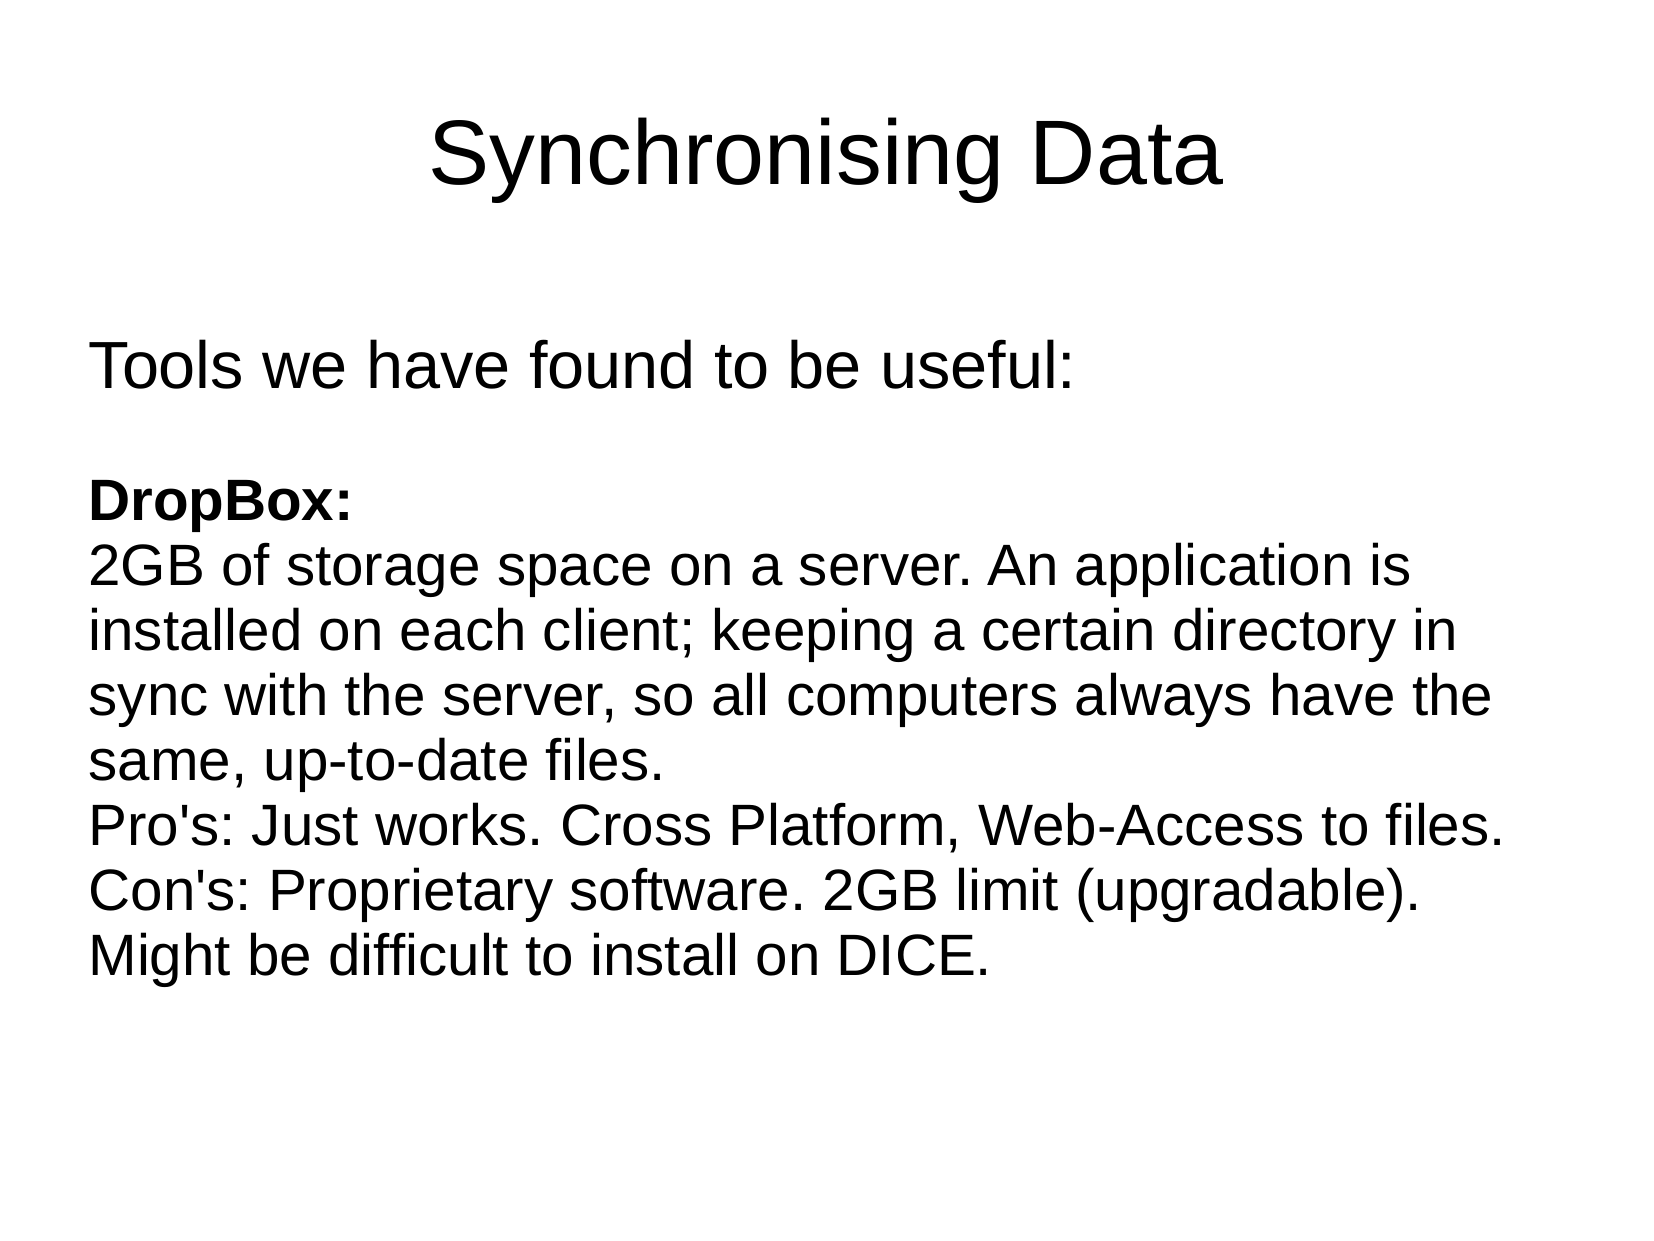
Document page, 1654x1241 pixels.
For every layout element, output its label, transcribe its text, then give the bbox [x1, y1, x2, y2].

title Synchronising Data [82, 56, 1571, 250]
subtitle Tools we have found to be useful: DropBox: 2GB of storage space on a server. An application is installed on each client; keeping a certain directory in sync with the server, so all computers always have the same, up-to-date files. Pro's: Just works. Cross Platform, Web-Access to files. Con's: Proprietary software. 2GB limit (upgradable). Might be difficult to install on DICE. [88, 288, 1577, 1093]
